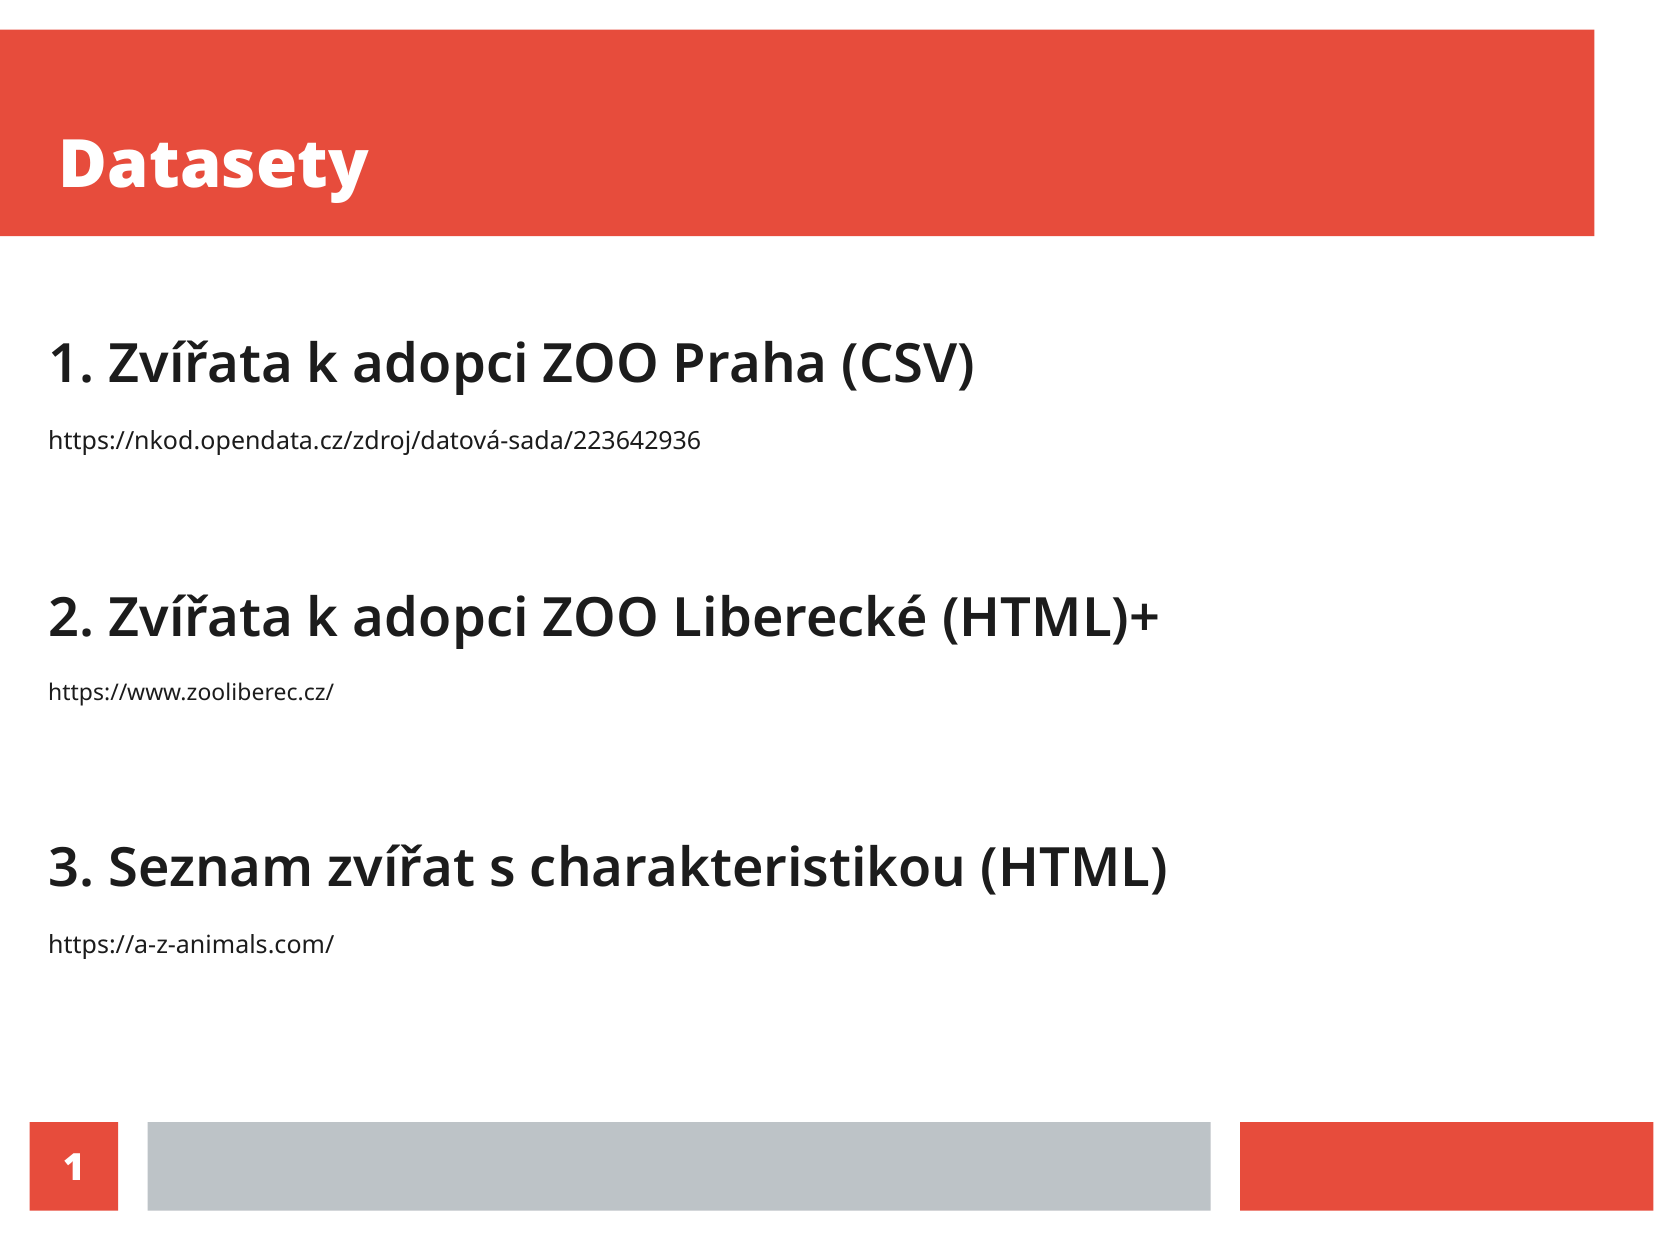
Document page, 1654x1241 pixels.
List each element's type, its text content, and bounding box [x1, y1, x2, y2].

list 1. Zvířata k adopci ZOO Praha (CSV) https://nkod.opendata.cz/zdroj/datová-sada/223642936 2. Zvířata k adopci ZOO Liberecké (HTML)+ https://www.zooliberec.cz/ 3. Seznam zvířat s charakteristikou (HTML) https://a-z-animals.com/ [48, 324, 1554, 1093]
title Datasety [59, 59, 1595, 207]
